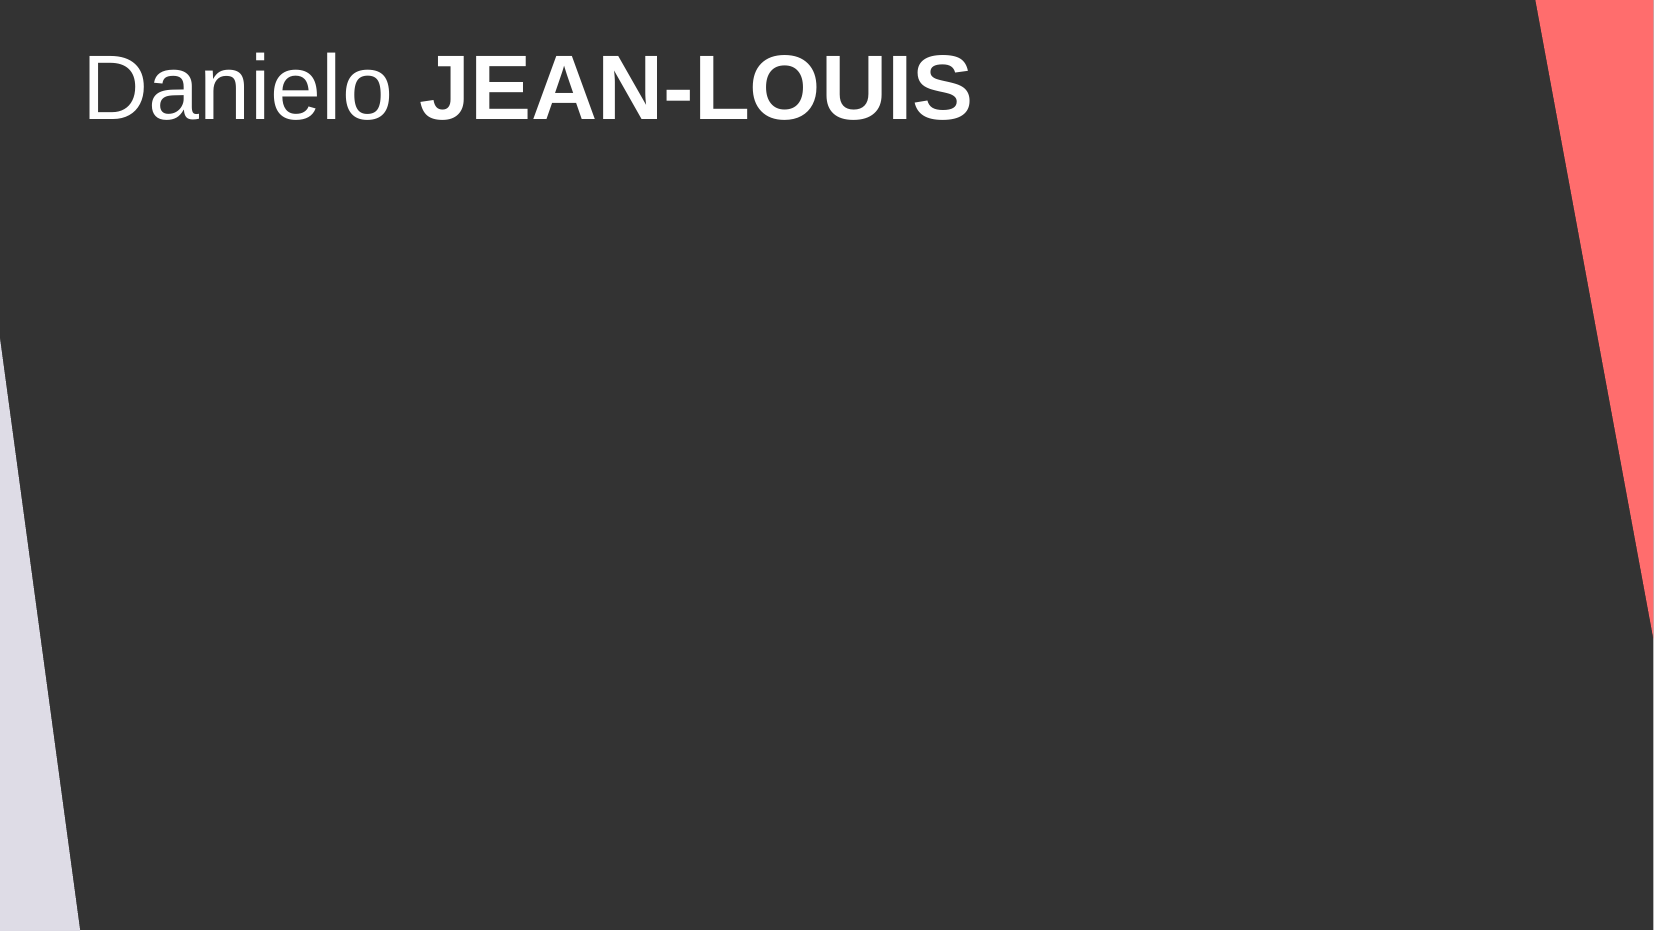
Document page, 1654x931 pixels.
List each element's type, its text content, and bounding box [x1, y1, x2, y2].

subtitle Danielo JEAN-LOUIS [82, 36, 1571, 345]
text_box [0, 338, 81, 931]
text_box [1535, 0, 1654, 642]
